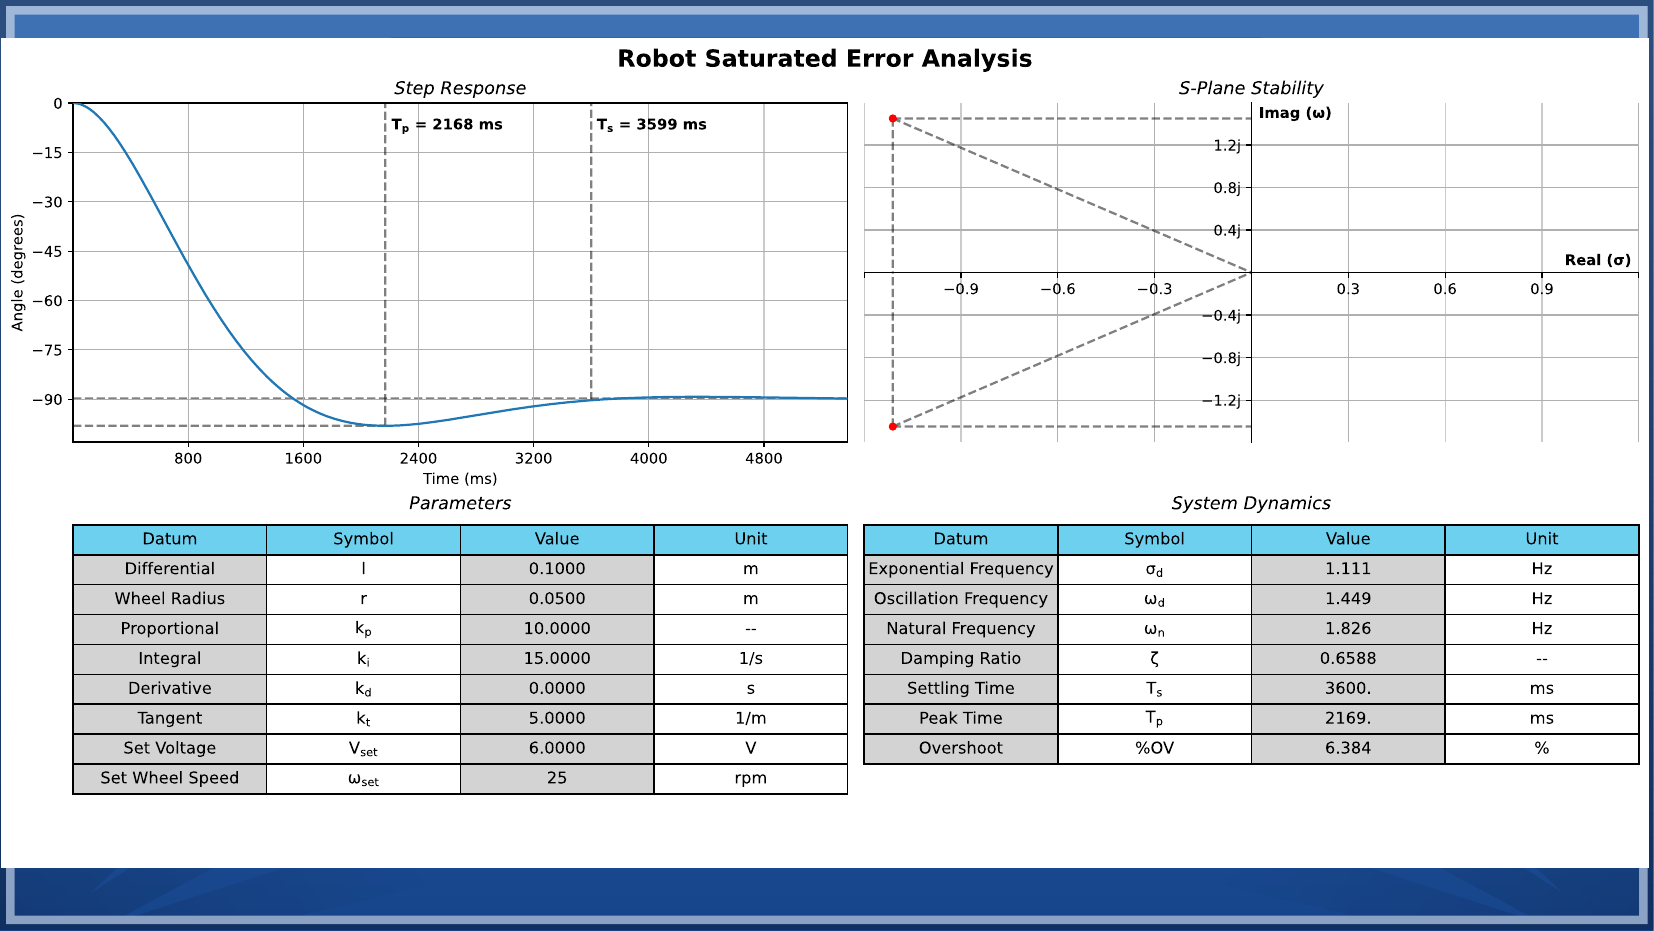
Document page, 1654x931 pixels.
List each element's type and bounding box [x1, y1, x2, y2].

picture [0, 37, 1651, 869]
